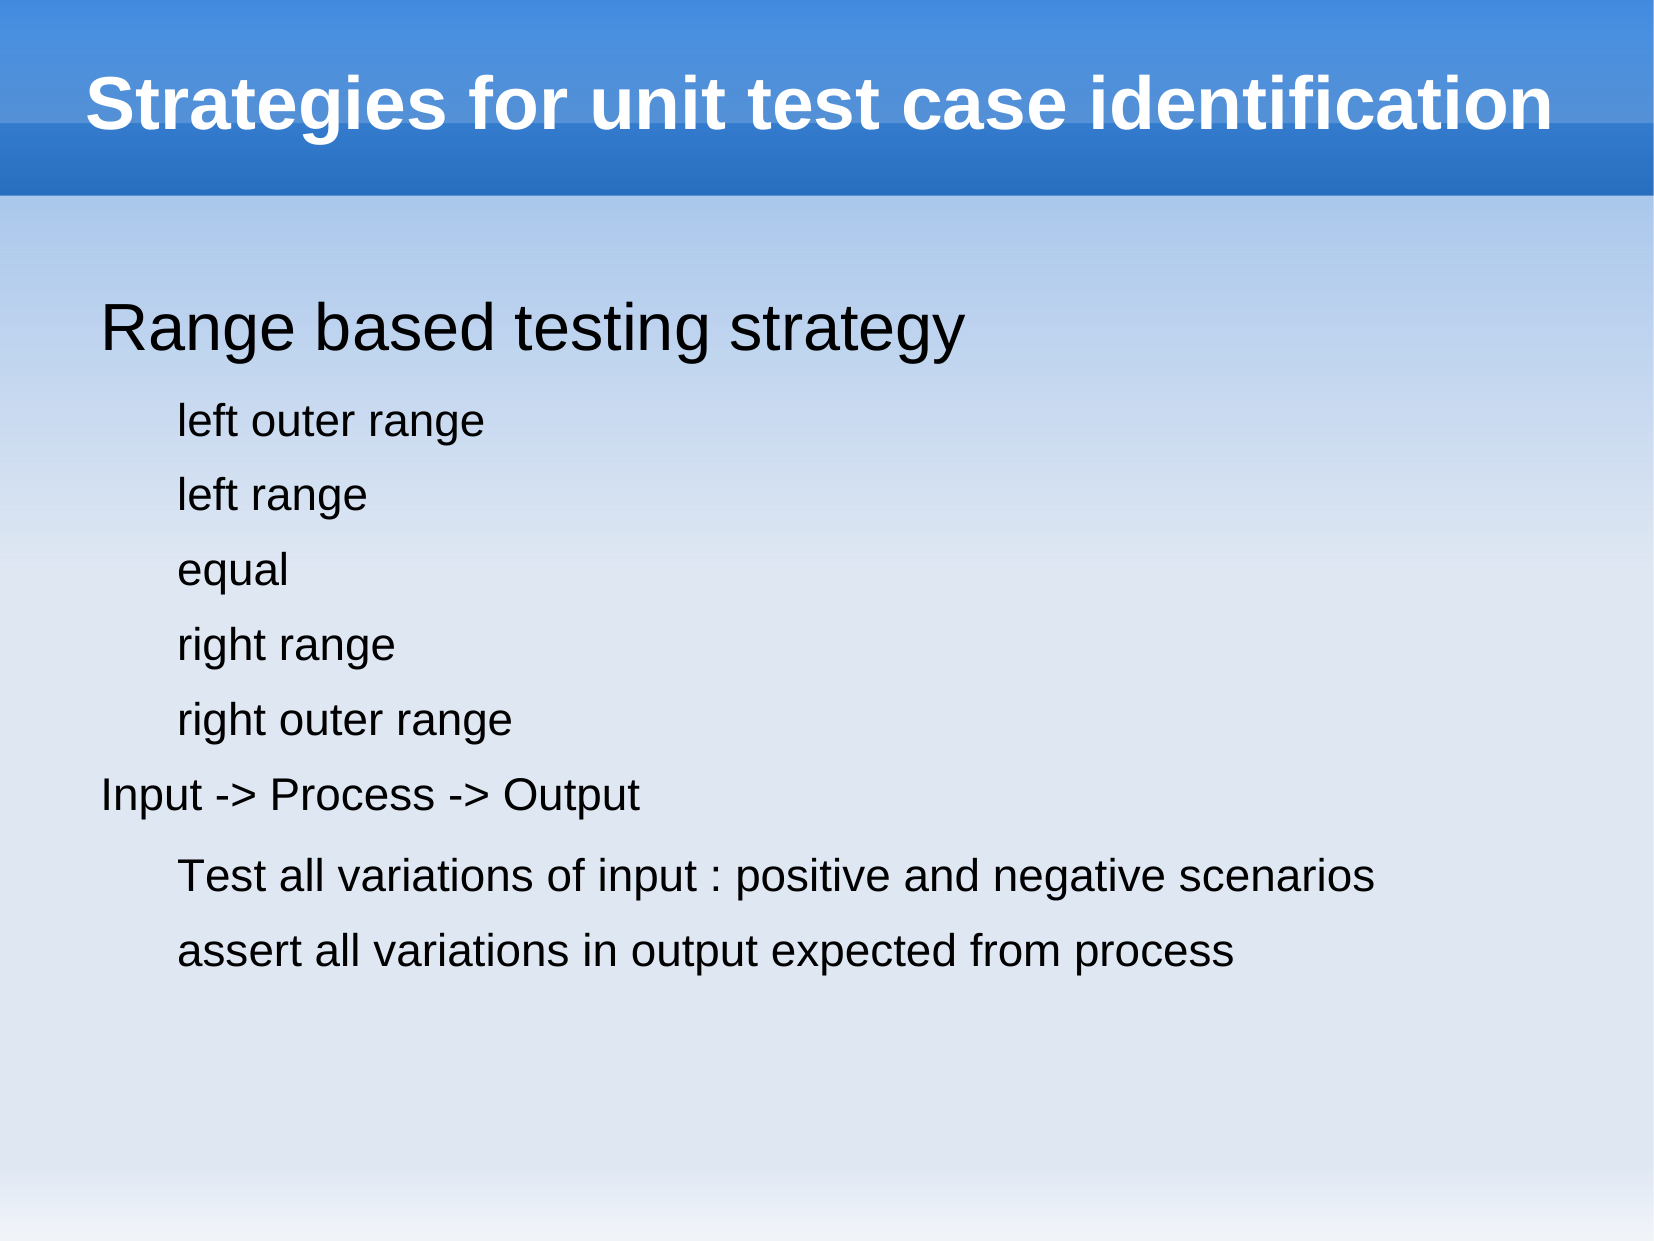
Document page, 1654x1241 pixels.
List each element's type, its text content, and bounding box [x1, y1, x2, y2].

picture [0, 0, 1654, 1241]
title Strategies for unit test case identification [76, 7, 1565, 200]
list Range based testing strategy left outer range left range equal right range right outer range Input -> Process -> Output Test all variations of input : positive and negative scenarios assert all variations in output expected from process [82, 290, 1571, 1094]
